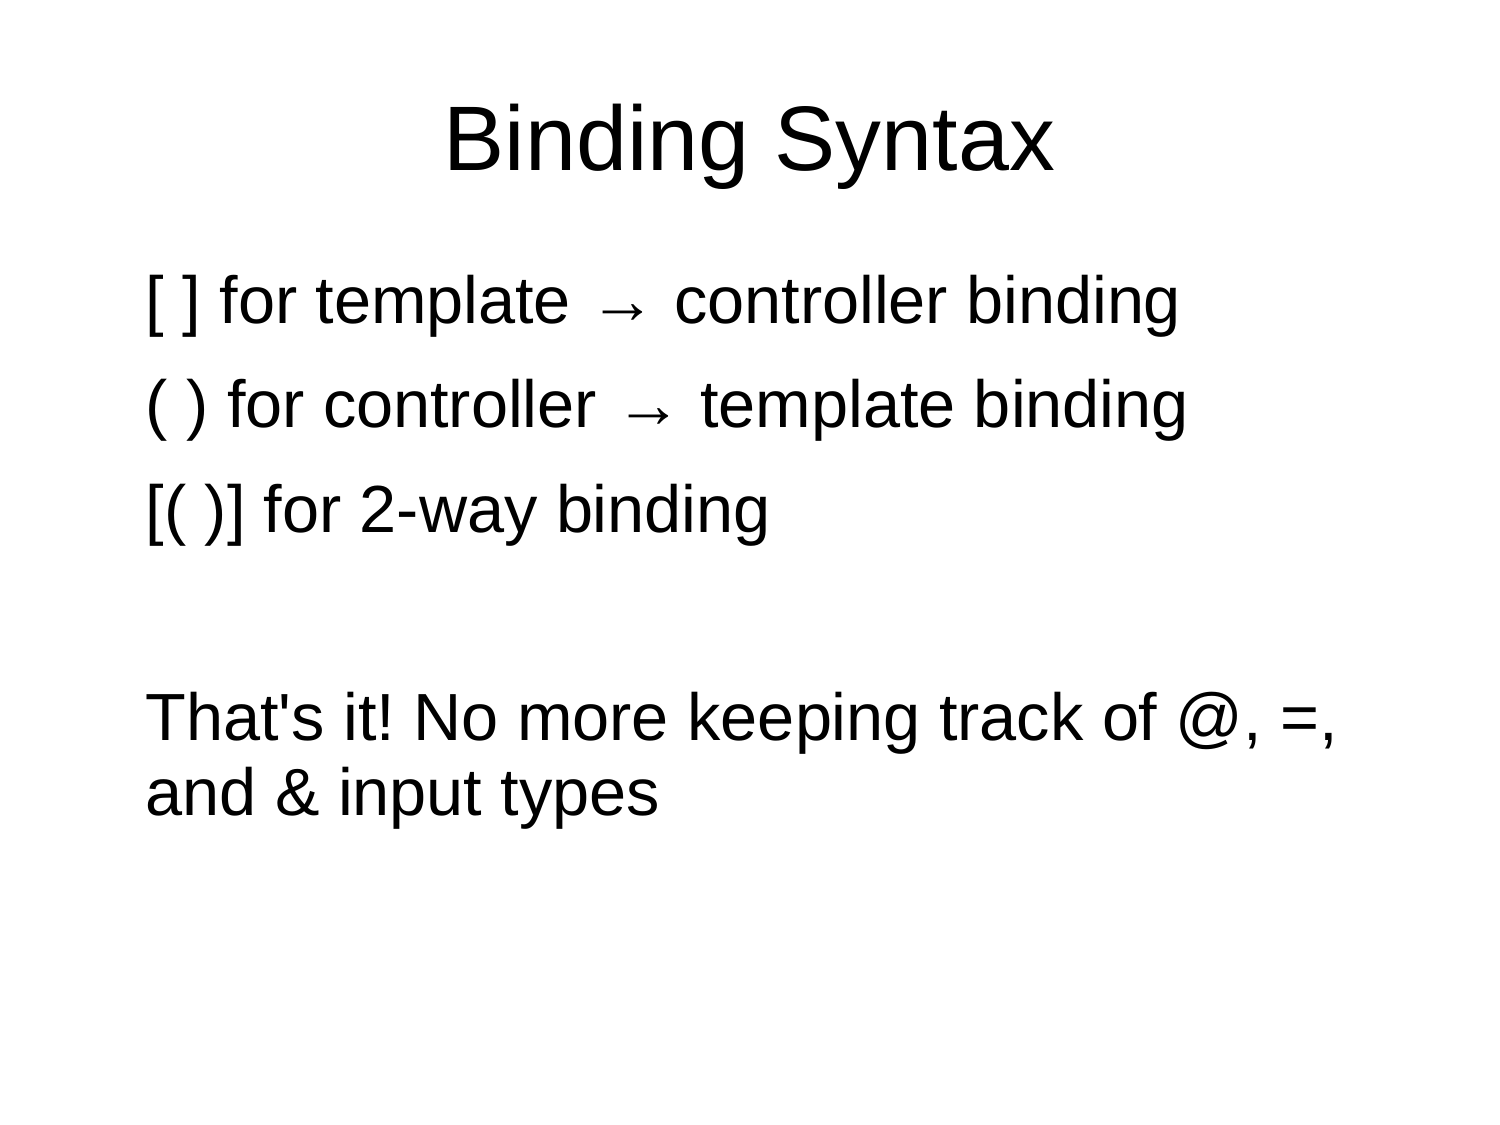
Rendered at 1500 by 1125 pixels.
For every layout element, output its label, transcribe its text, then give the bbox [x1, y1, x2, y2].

list [ ] for template → controller binding ( ) for controller → template binding [( )] for 2-way binding That's it! No more keeping track of @, =, and & input types [75, 263, 1425, 1006]
title Binding Syntax [75, 45, 1426, 233]
